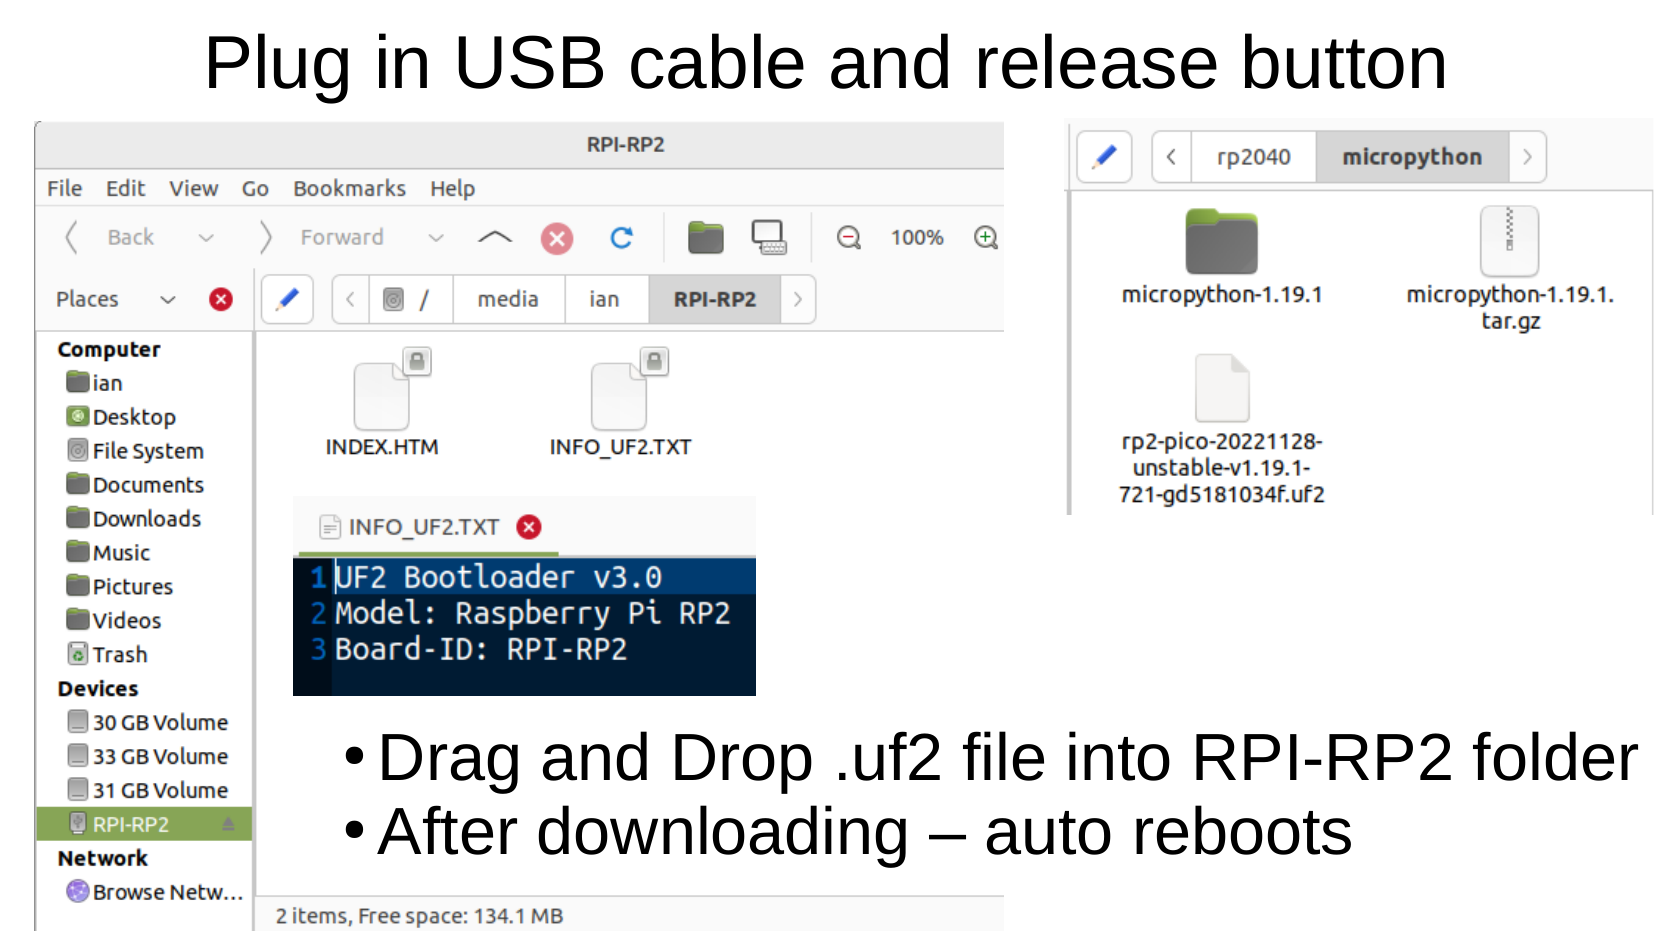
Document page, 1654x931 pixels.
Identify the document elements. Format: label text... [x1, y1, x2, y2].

picture [1064, 118, 1654, 515]
picture [34, 121, 1004, 931]
text_box Drag and Drop .uf2 file into RPI-RP2 folder After downloading – auto reboots [342, 719, 1642, 870]
title Plug in USB cable and release button [82, 20, 1571, 105]
